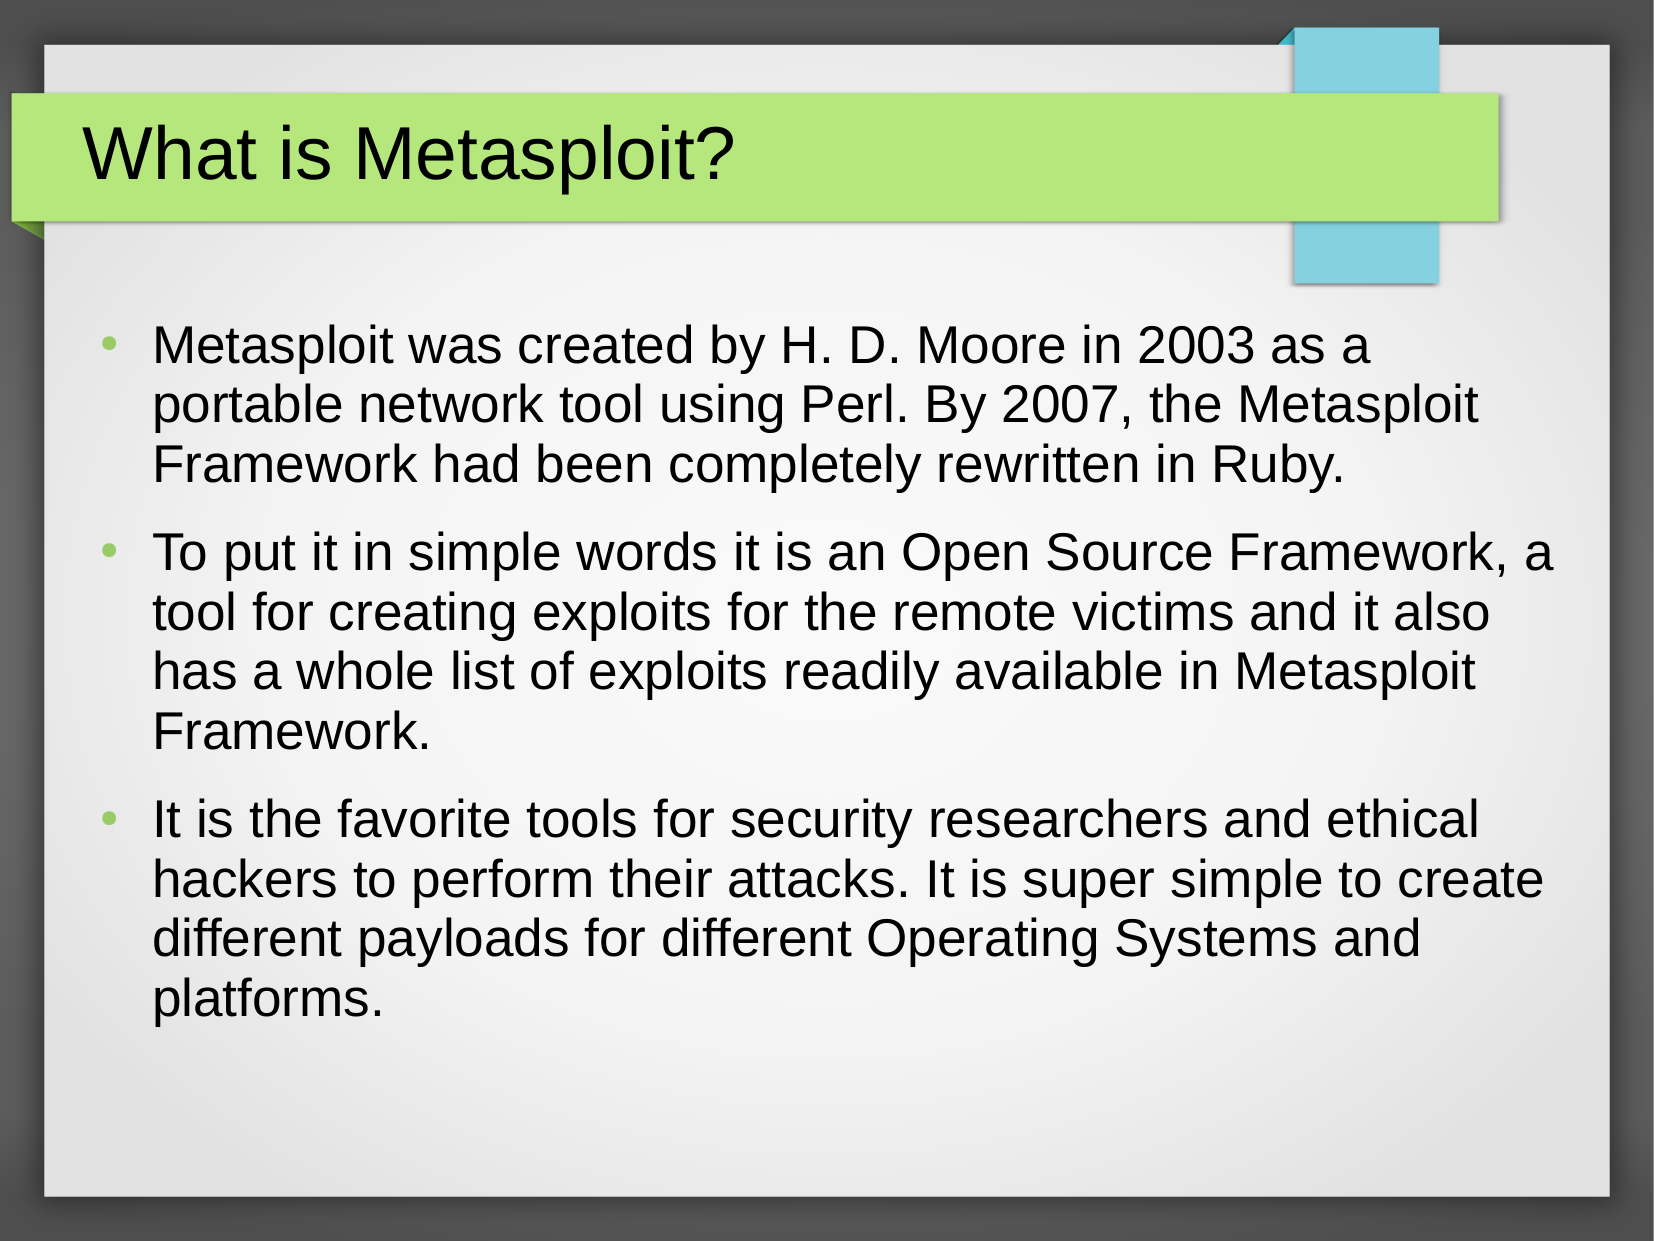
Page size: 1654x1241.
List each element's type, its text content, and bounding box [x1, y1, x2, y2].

picture [0, 0, 1654, 1241]
list Metasploit was created by H. D. Moore in 2003 as a portable network tool using Perl. By 2007, the Metasploit Framework had been completely rewritten in Ruby. To put it in simple words it is an Open Source Framework, a tool for creating exploits for the remote victims and it also has a whole list of exploits readily available in Metasploit Framework. It is the favorite tools for security researchers and ethical hackers to perform their attacks. It is super simple to create different payloads for different Operating Systems and platforms. [82, 315, 1571, 1035]
title What is Metasploit? [82, 94, 1264, 213]
